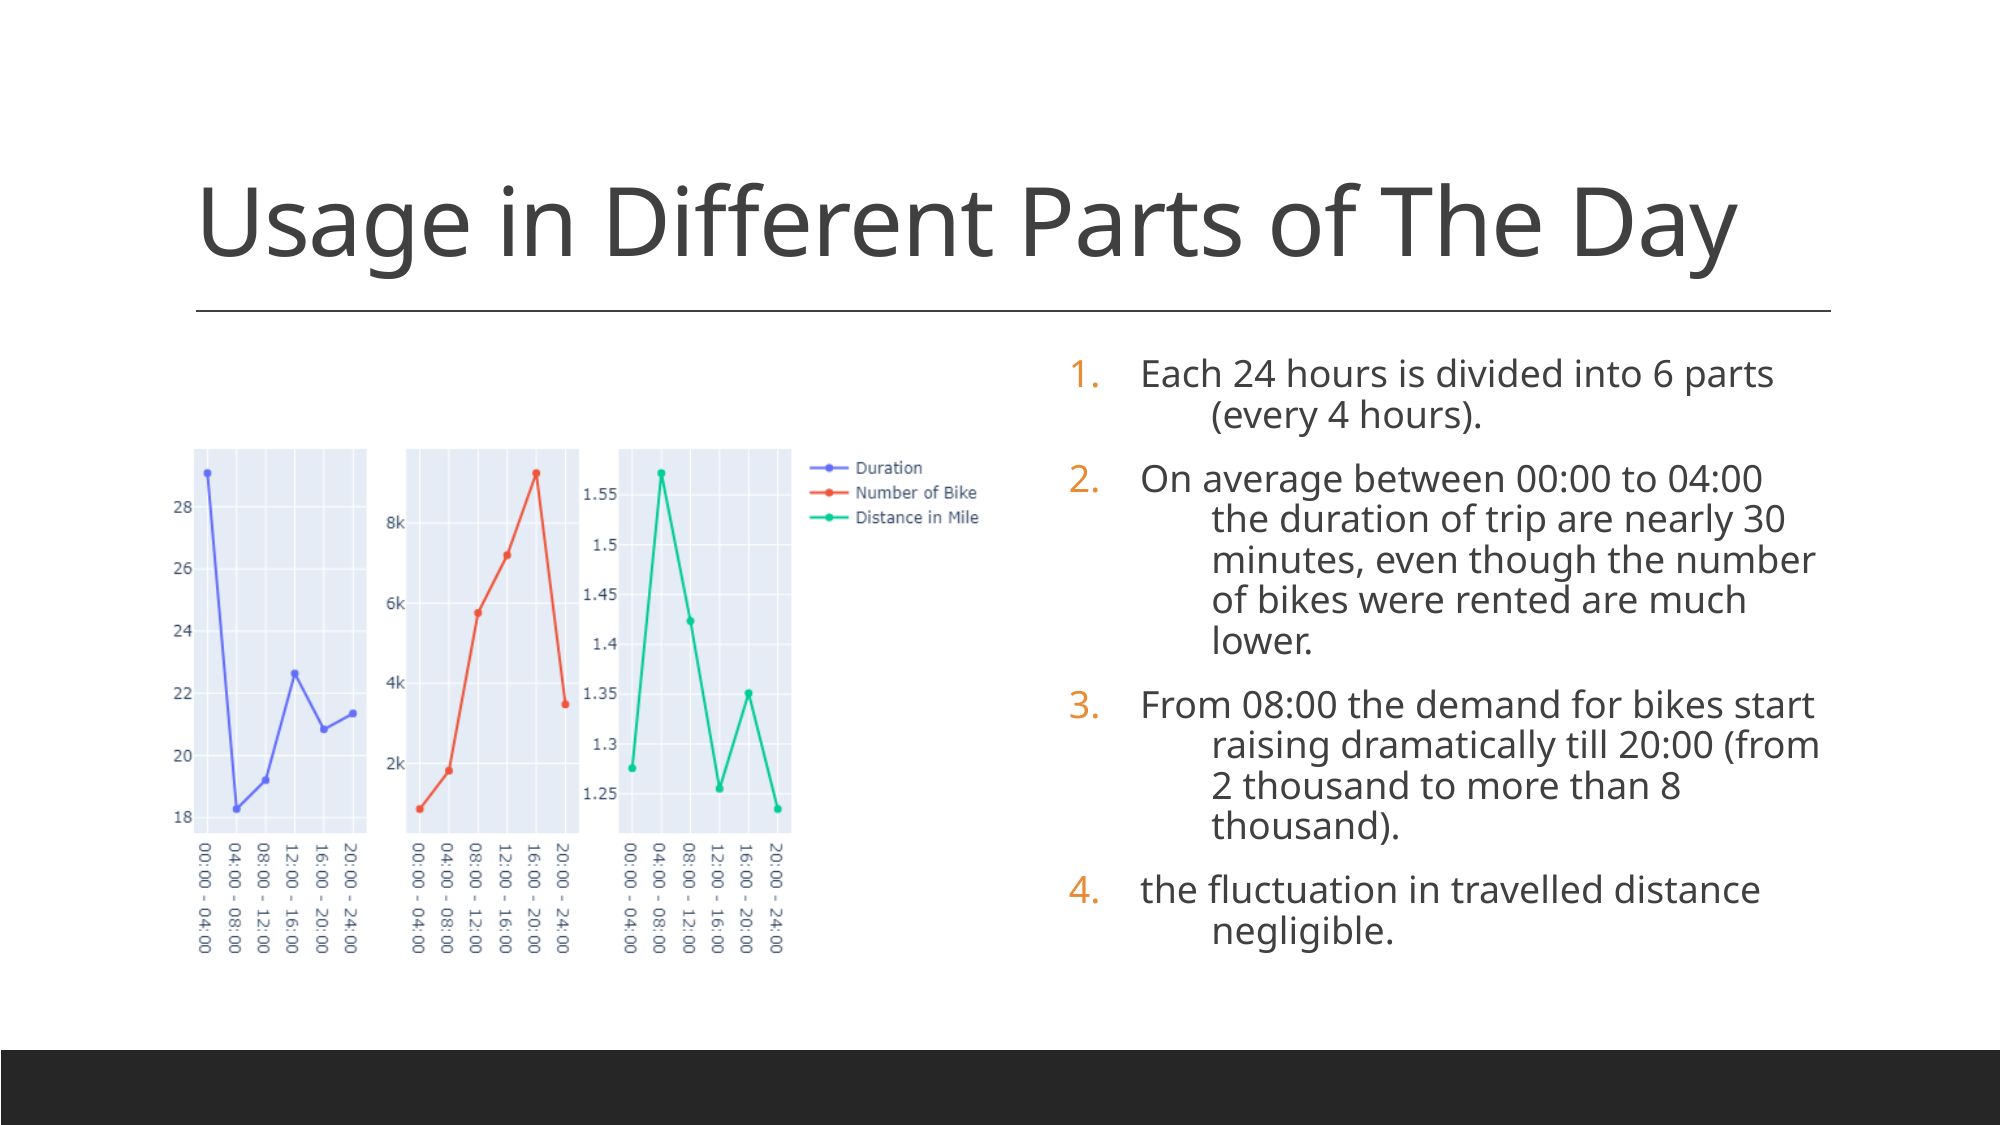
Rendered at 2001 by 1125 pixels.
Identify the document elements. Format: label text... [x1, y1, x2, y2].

picture [90, 319, 1001, 970]
list Each 24 hours is divided into 6 parts (every 4 hours). On average between 00:00 to 04:00 the duration of trip are nearly 30 minutes, even though the number of bikes were rented are much lower. From 08:00 the demand for bikes start raising dramatically till 20:00 (from 2 thousand to more than 8 thousand). the fluctuation in travelled distance negligible. [1068, 347, 1831, 963]
title Usage in Different Parts of The Day [180, 47, 1831, 286]
